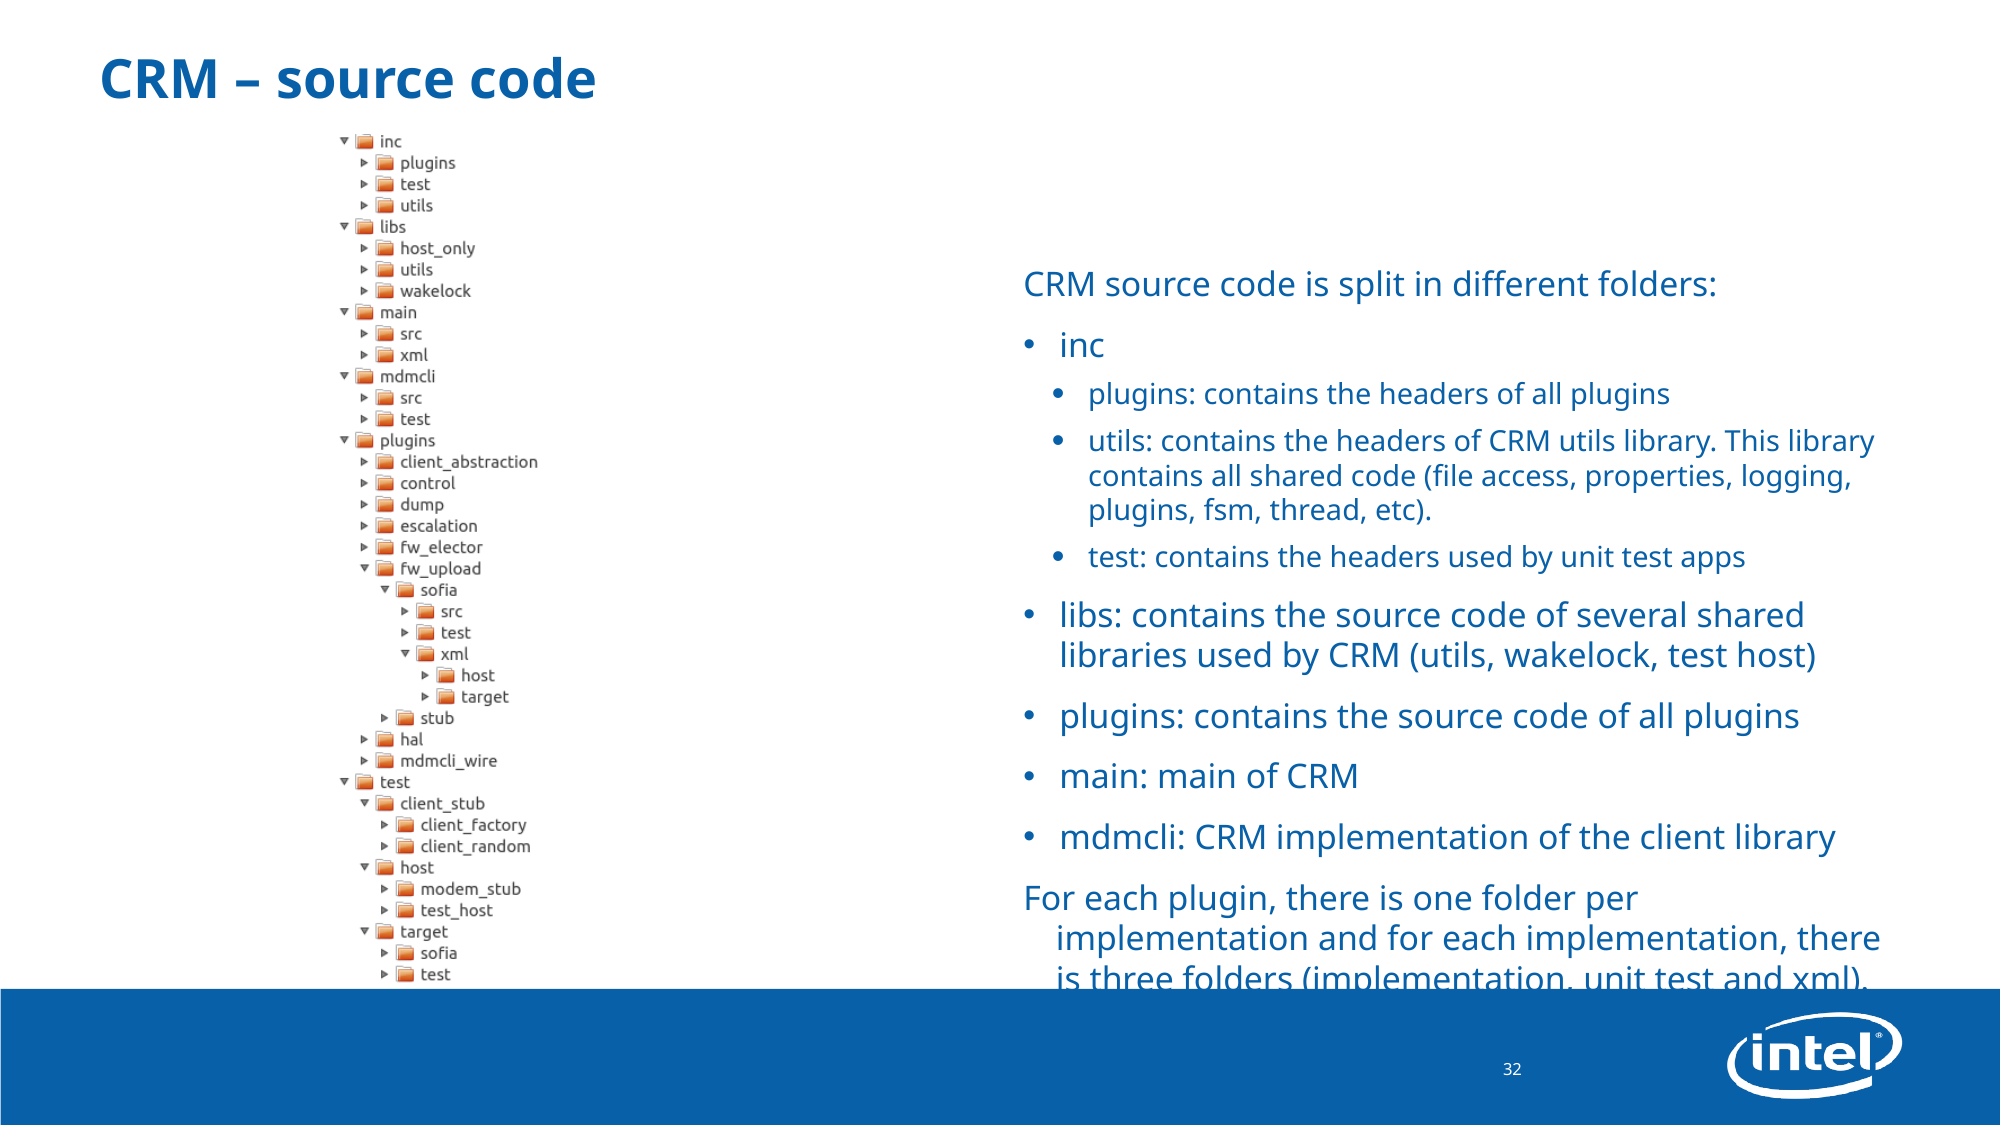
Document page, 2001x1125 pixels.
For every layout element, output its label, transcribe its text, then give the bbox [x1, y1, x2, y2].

slide_number <number> [1503, 1059, 1970, 1119]
list CRM source code is split in different folders: inc plugins: contains the headers of all plugins utils: contains the headers of CRM utils library. This library contains all shared code (file access, properties, logging, plugins, fsm, thread, etc). test: contains the headers used by unit test apps libs: contains the source code of several shared libraries used by CRM (utils, wakelock, test host) plugins: contains the source code of all plugins main: main of CRM mdmcli: CRM implementation of the client library For each plugin, there is one folder per implementation and for each implementation, there is three folders (implementation, unit test and xml). [1023, 263, 1900, 1013]
picture [318, 134, 689, 986]
picture [1725, 1011, 1904, 1059]
title CRM – source code [99, 44, 1902, 191]
